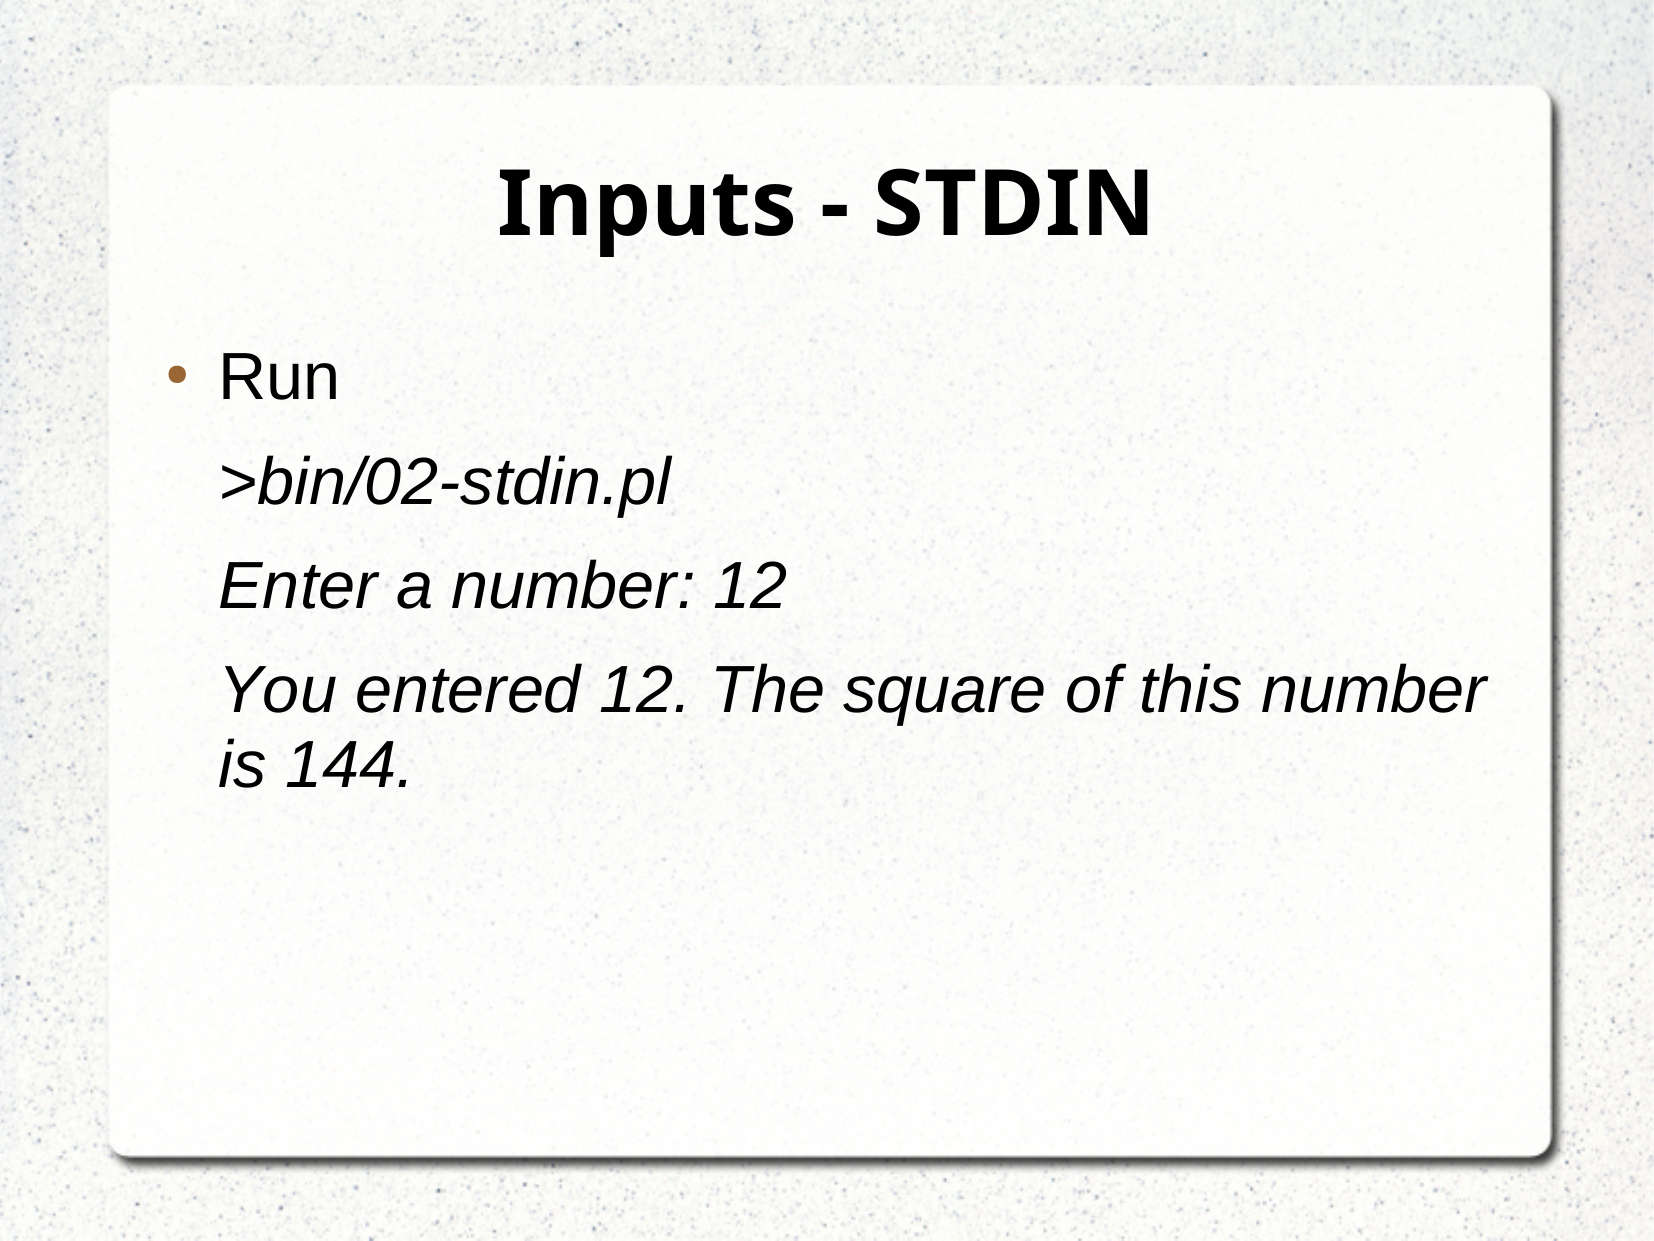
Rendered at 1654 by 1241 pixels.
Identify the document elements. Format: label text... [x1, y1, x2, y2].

list Run >bin/02-stdin.pl Enter a number: 12 You entered 12. The square of this number is 144. [147, 339, 1506, 975]
picture [0, 0, 1654, 1241]
title Inputs - STDIN [118, 96, 1536, 304]
